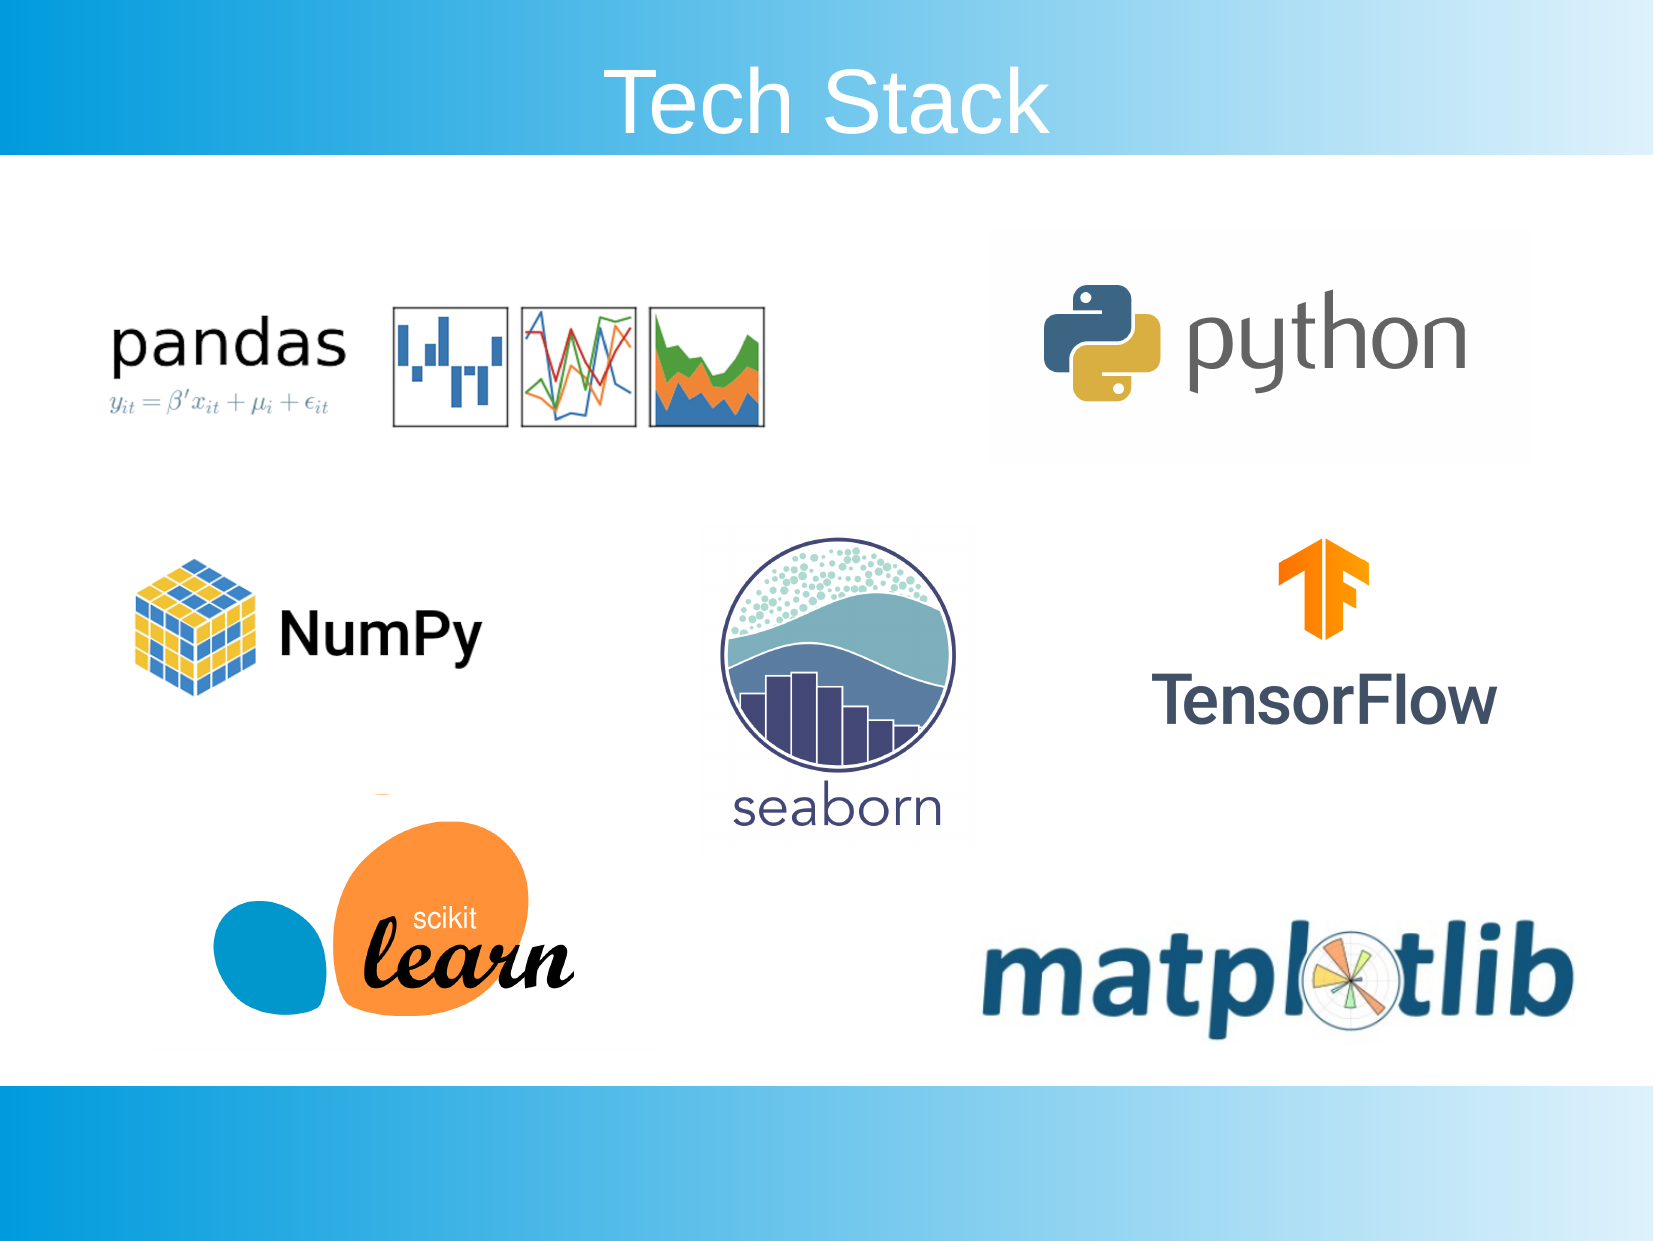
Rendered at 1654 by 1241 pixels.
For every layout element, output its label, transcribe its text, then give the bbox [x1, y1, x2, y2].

picture [700, 524, 976, 856]
picture [120, 554, 496, 706]
picture [989, 230, 1621, 798]
picture [74, 228, 782, 496]
title Tech Stack [82, 49, 1571, 155]
picture [146, 794, 661, 1052]
picture [971, 884, 1591, 1067]
